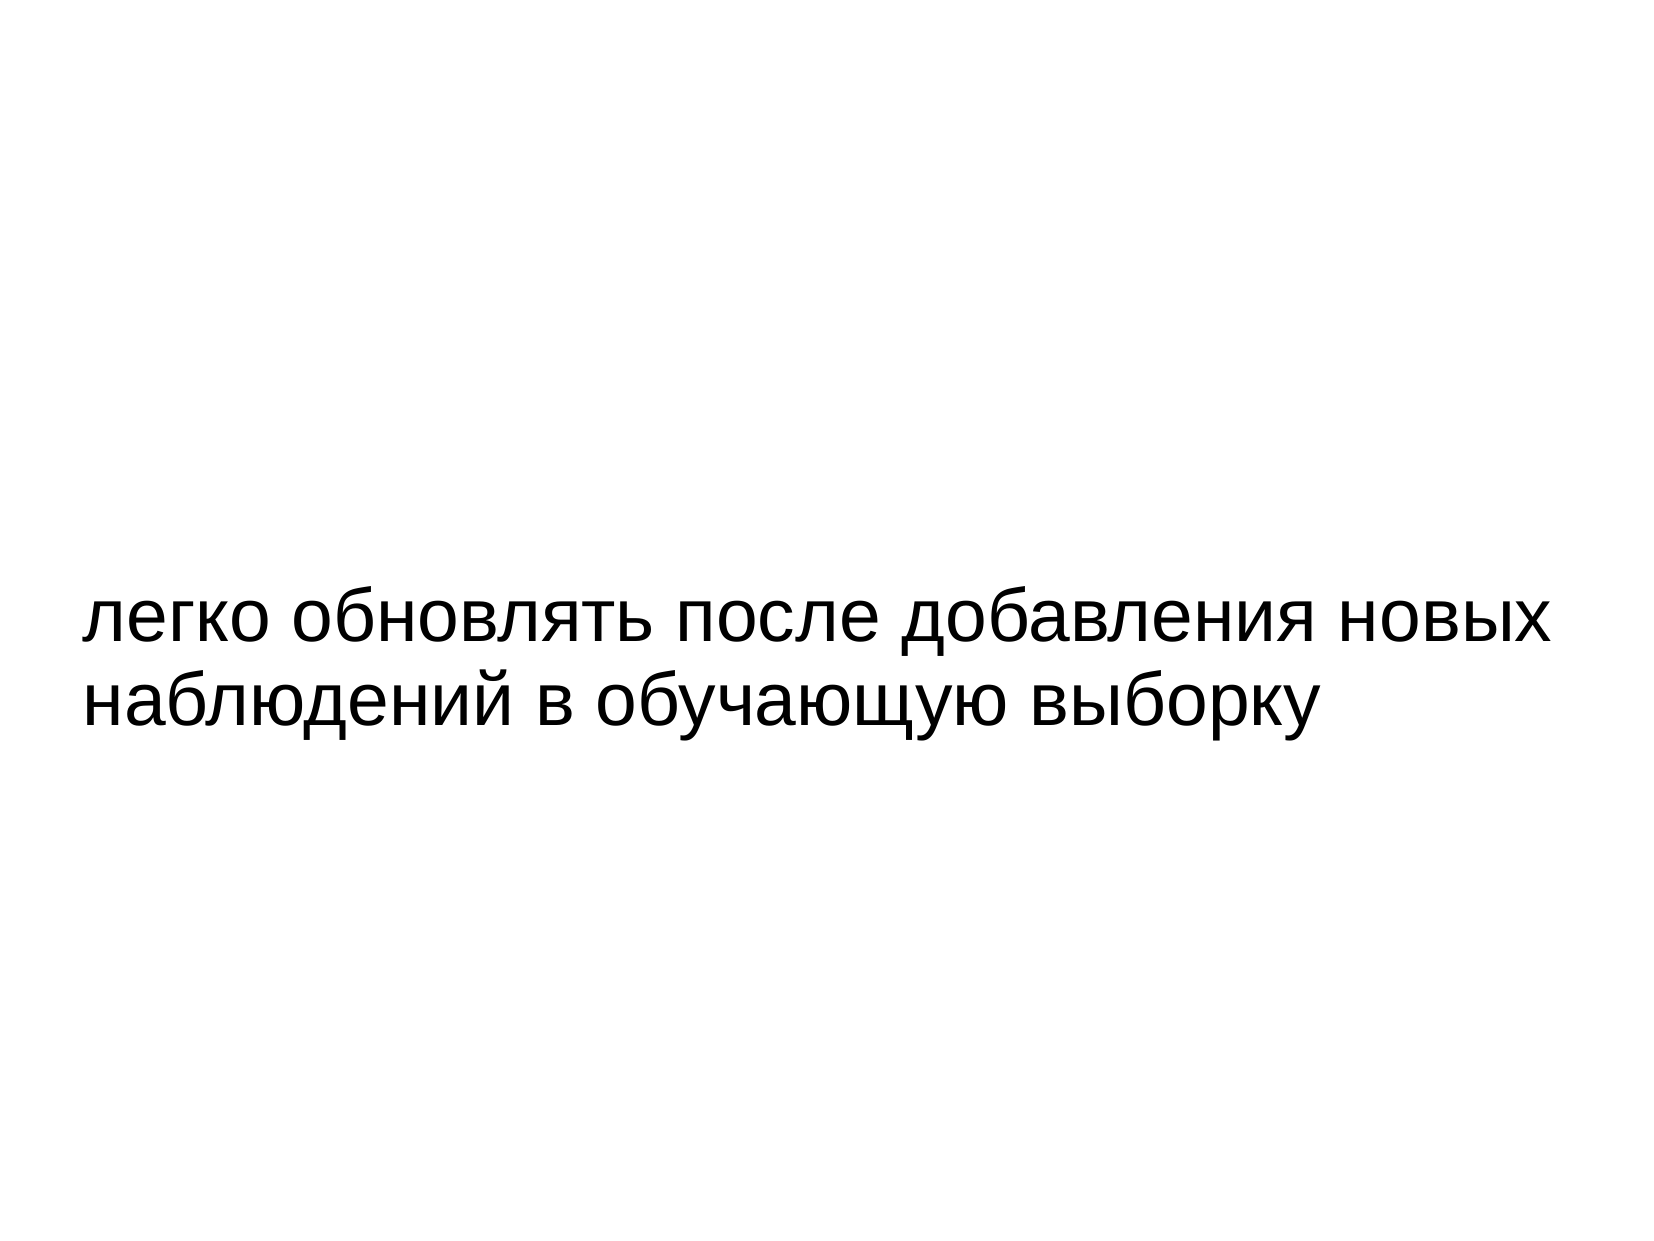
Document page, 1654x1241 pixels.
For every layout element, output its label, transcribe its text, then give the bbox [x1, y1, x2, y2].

list легко обновлять после добавления новых наблюдений в обучающую выборку [82, 290, 1571, 1010]
